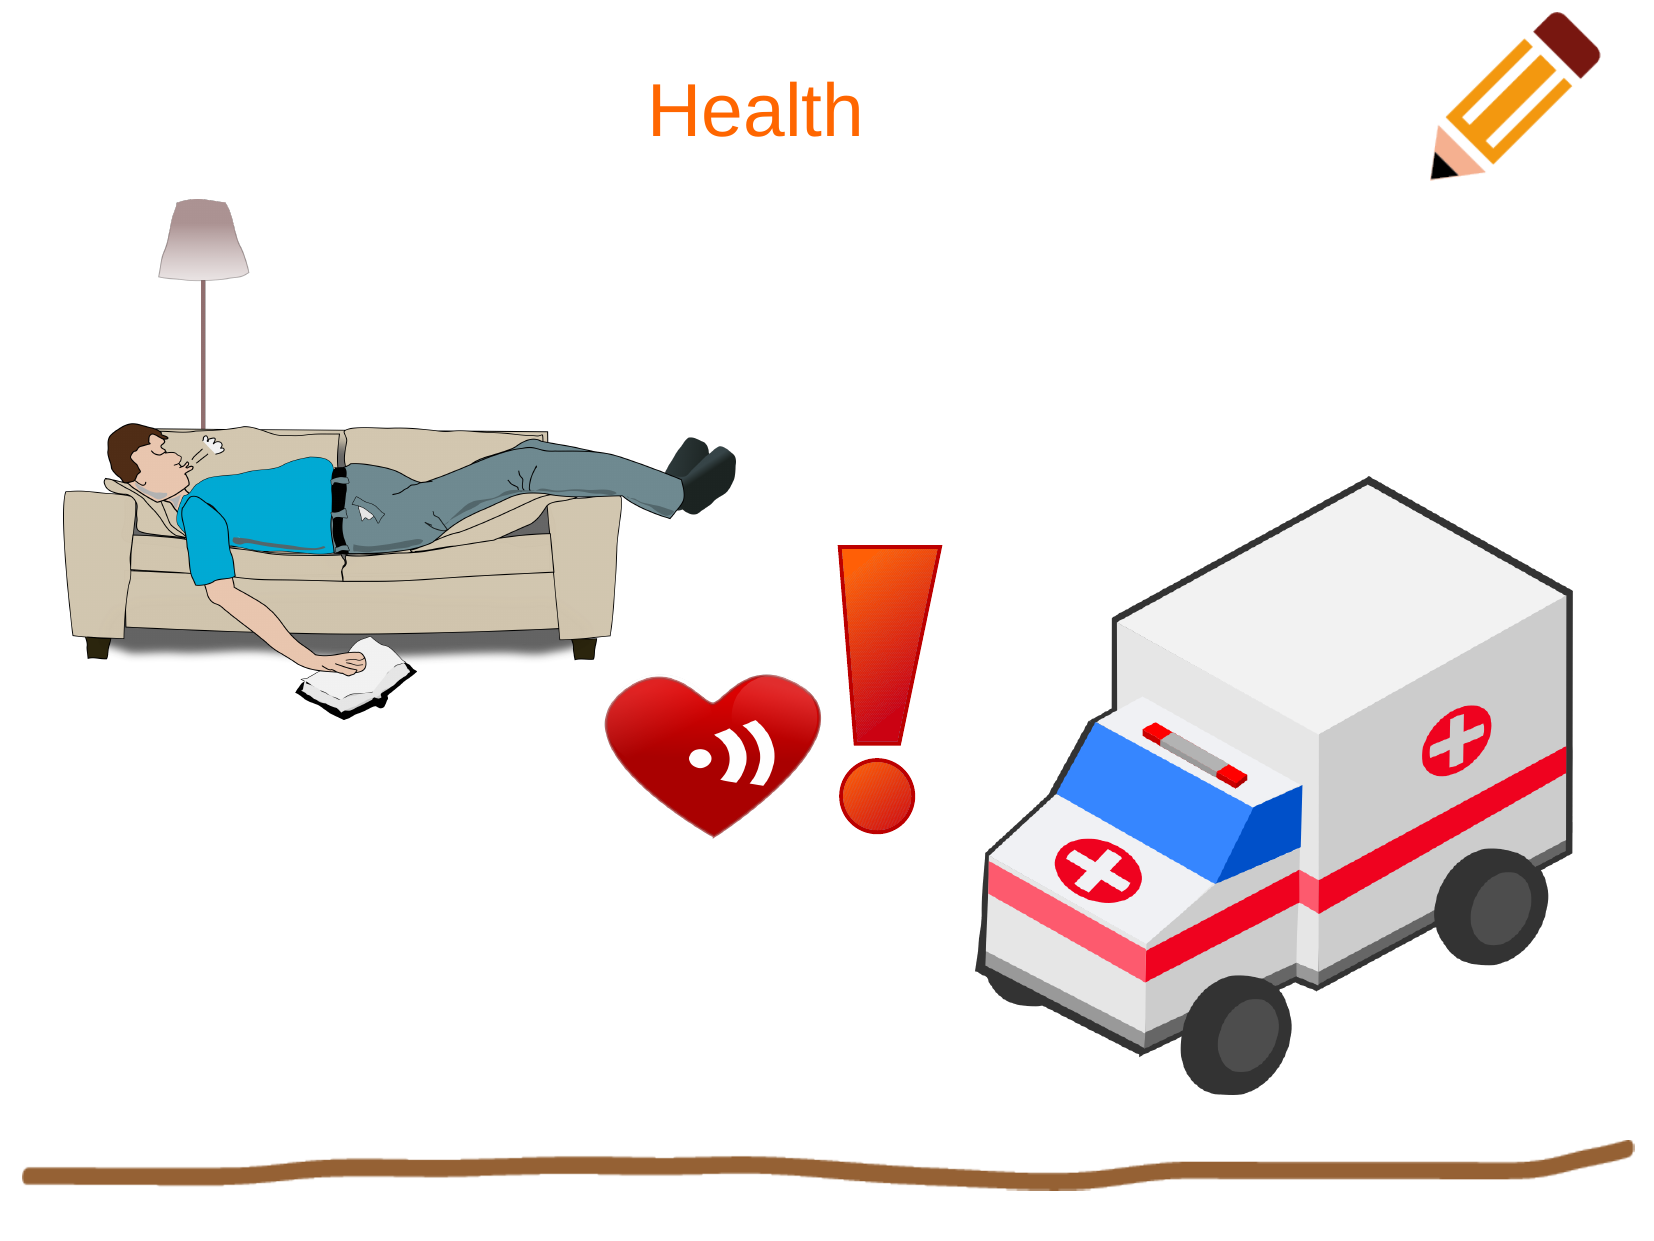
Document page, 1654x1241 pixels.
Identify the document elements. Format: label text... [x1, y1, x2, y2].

picture [1430, 12, 1601, 181]
title Health [82, 49, 1430, 172]
picture [22, 1140, 1635, 1191]
picture [63, 199, 1573, 1096]
